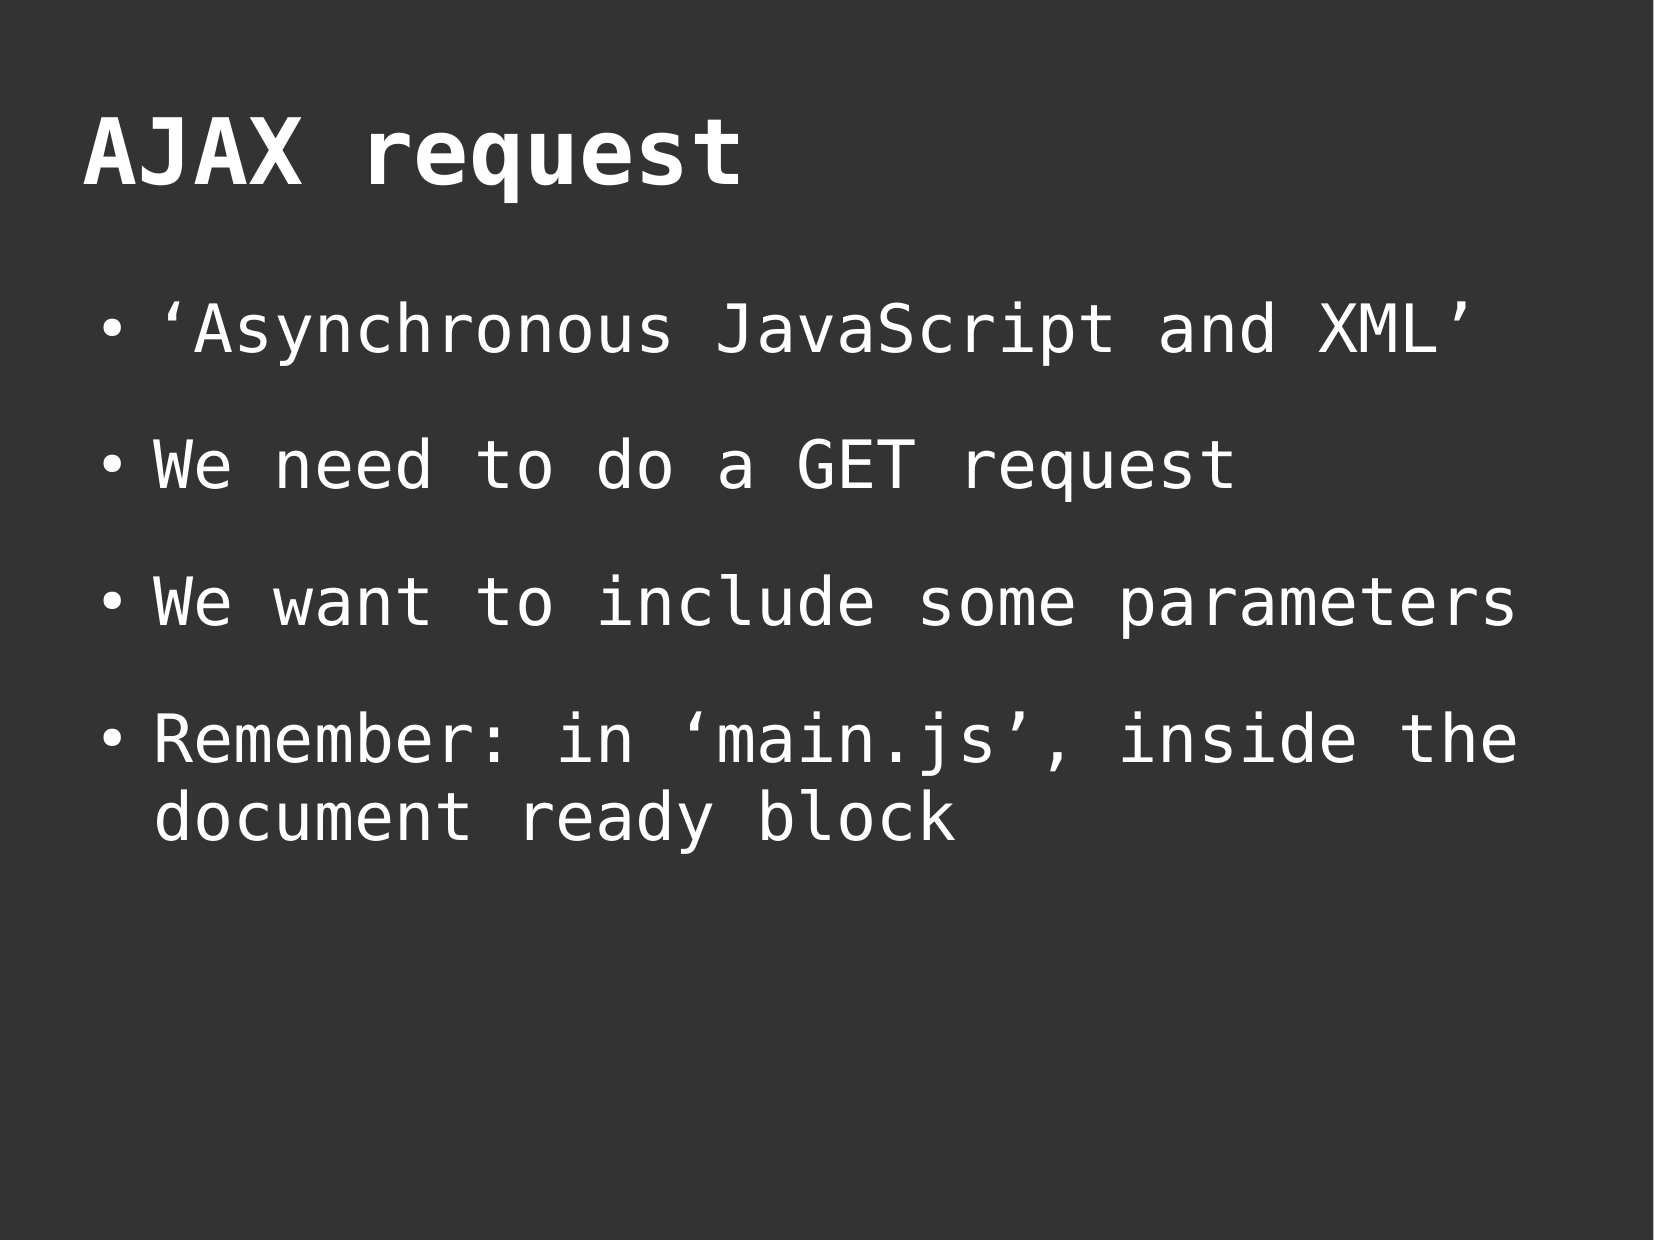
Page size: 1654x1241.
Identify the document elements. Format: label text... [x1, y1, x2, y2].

list ‘Asynchronous JavaScript and XML’ We need to do a GET request We want to include some parameters Remember: in ‘main.js’, inside the document ready block [82, 290, 1571, 1182]
title AJAX request [82, 49, 1571, 257]
